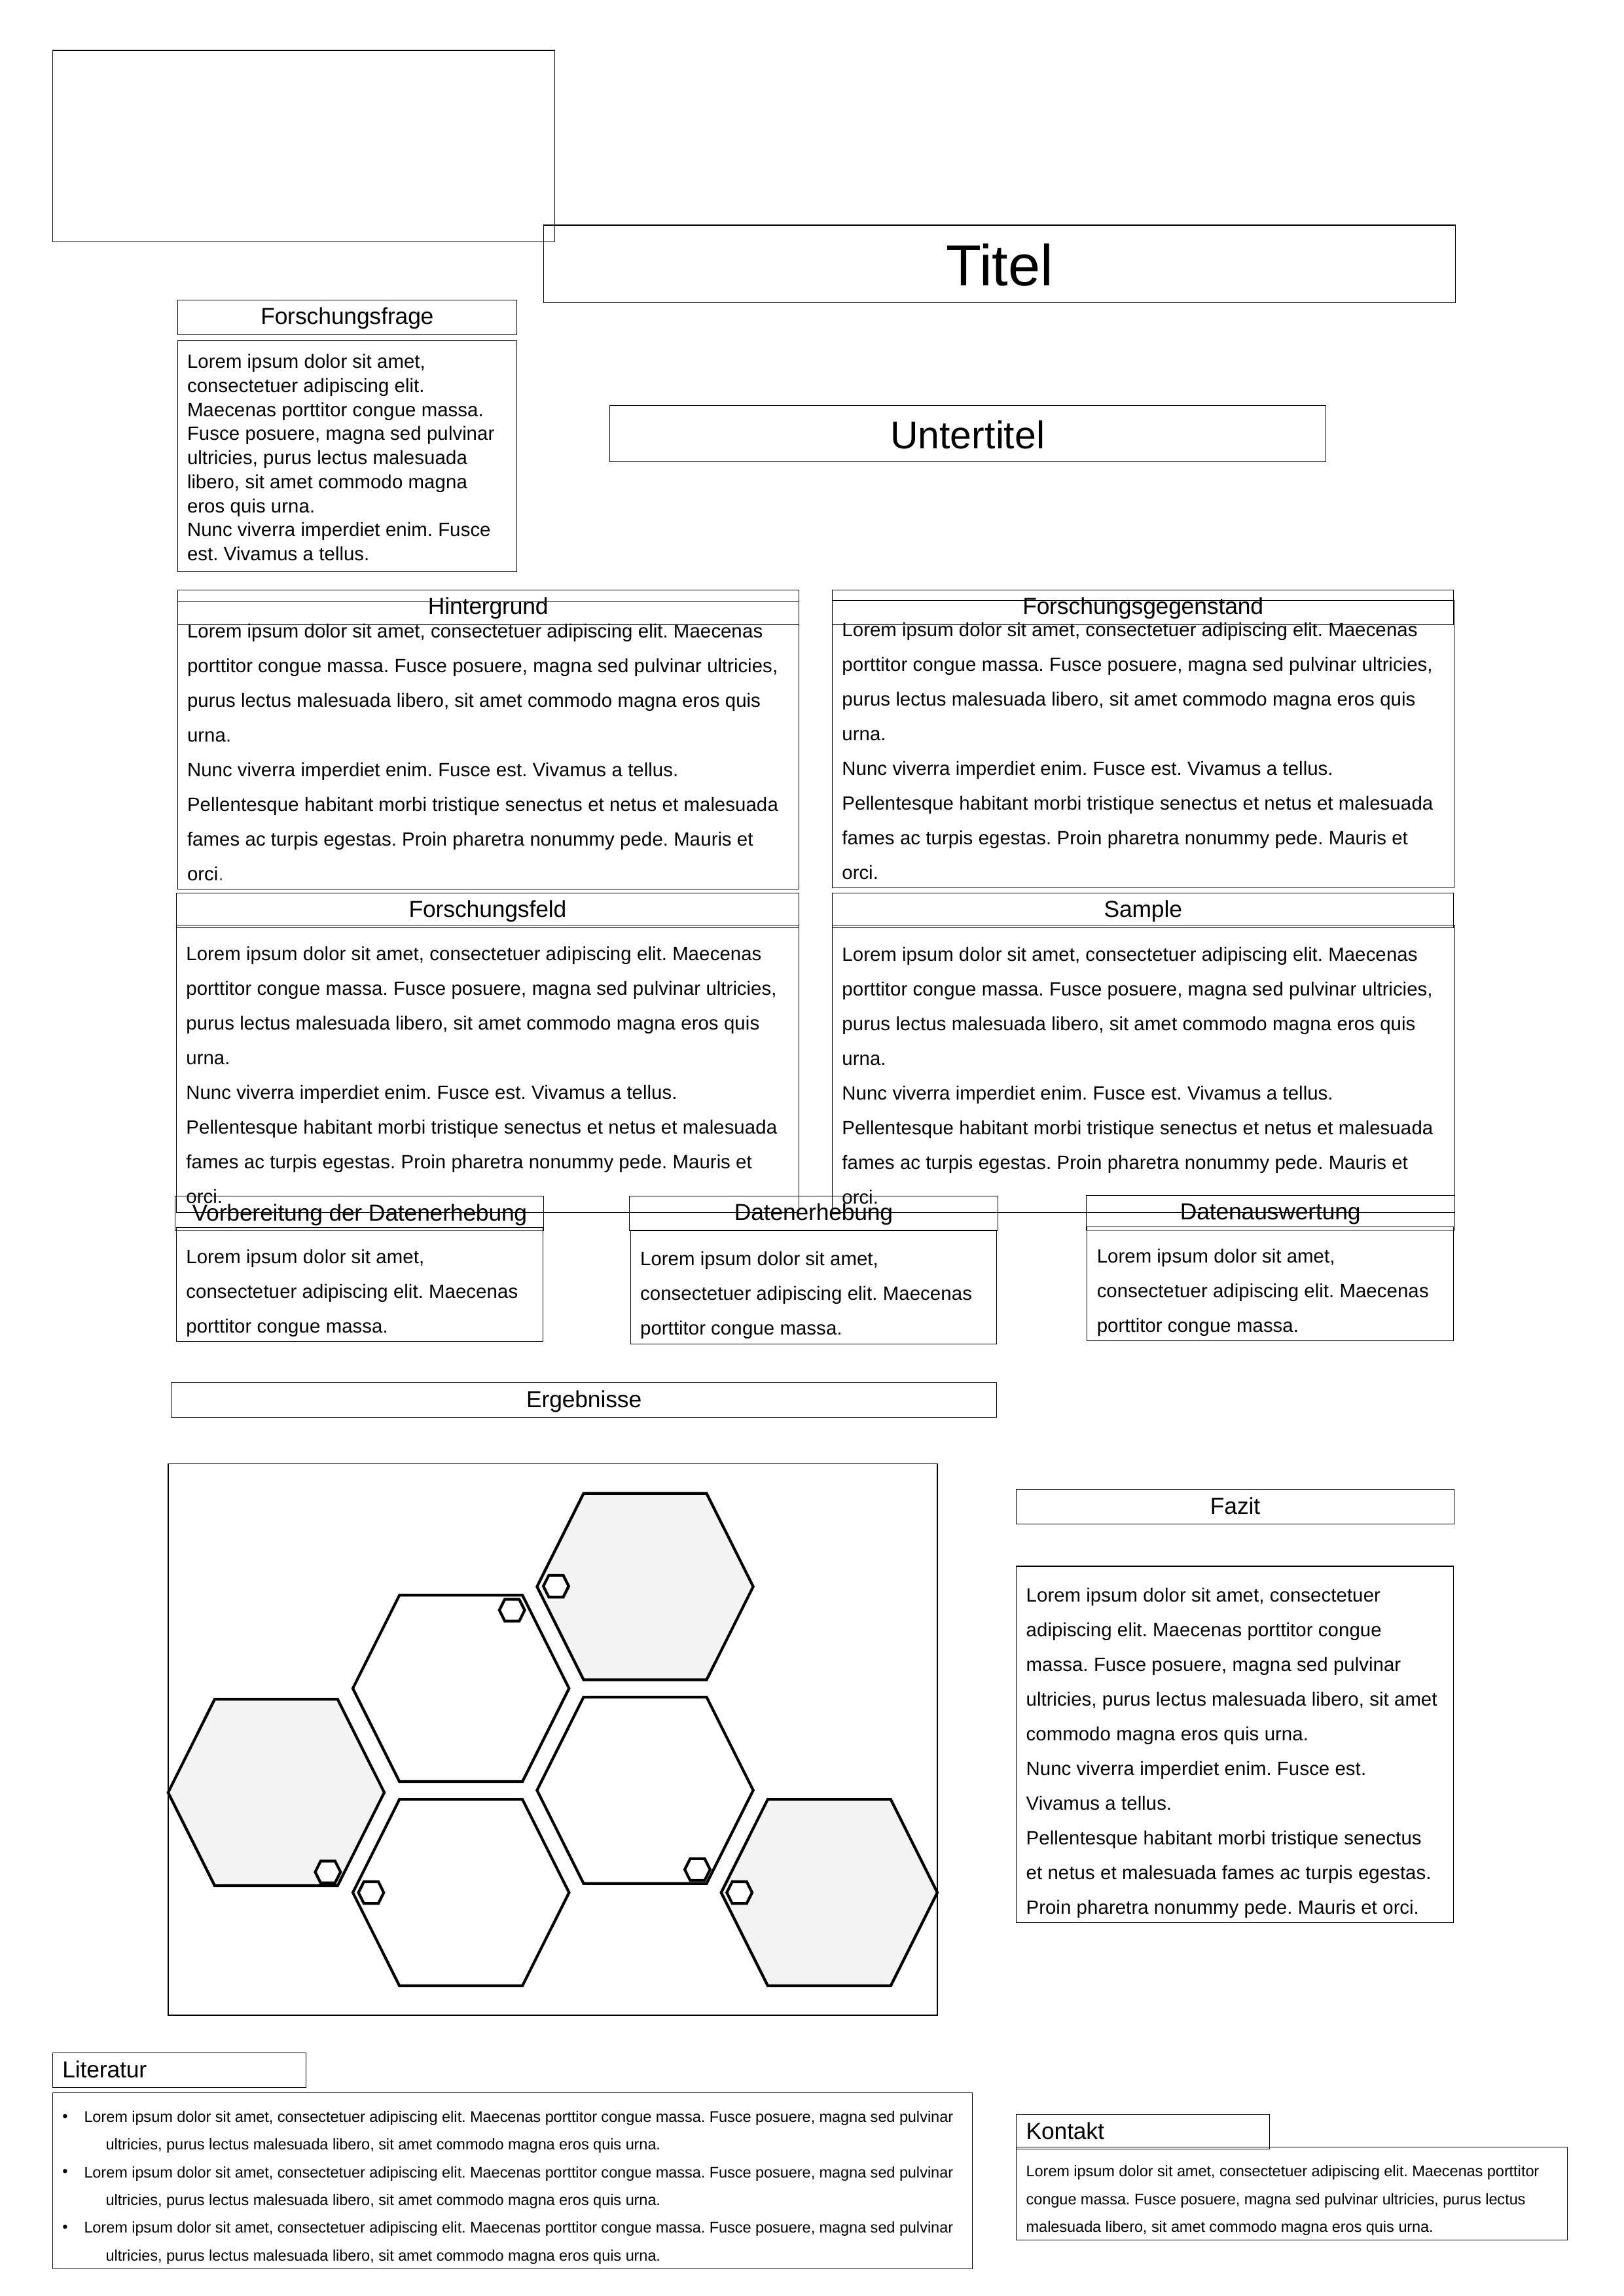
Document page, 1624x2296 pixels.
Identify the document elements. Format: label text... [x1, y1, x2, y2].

text_box Lorem ipsum dolor sit amet, consectetuer adipiscing elit. Maecenas porttitor congue massa. Fusce posuere, magna sed pulvinar ultricies, purus lectus malesuada libero, sit amet commodo magna eros quis urna. Nunc viverra imperdiet enim. Fusce est. Vivamus a tellus. Pellentesque habitant morbi tristique senectus et netus et malesuada fames ac turpis egestas. Proin pharetra nonummy pede. Mauris et orci. [177, 602, 799, 889]
text_box Titel [543, 224, 1456, 303]
text_box [353, 1595, 569, 1782]
text_box Lorem ipsum dolor sit amet, consectetuer adipiscing elit. Maecenas porttitor congue massa. [1087, 1227, 1454, 1338]
text_box Lorem ipsum dolor sit amet, consectetuer adipiscing elit. Maecenas porttitor congue massa. Fusce posuere, magna sed pulvinar ultricies, purus lectus malesuada libero, sit amet commodo magna eros quis urna. Nunc viverra imperdiet enim. Fusce est. Vivamus a tellus. [177, 340, 517, 572]
text_box Lorem ipsum dolor sit amet, consectetuer adipiscing elit. Maecenas porttitor congue massa. Fusce posuere, magna sed pulvinar ultricies, purus lectus malesuada libero, sit amet commodo magna eros quis urna. Nunc viverra imperdiet enim. Fusce est. Vivamus a tellus. Pellentesque habitant morbi tristique senectus et netus et malesuada fames ac turpis egestas. Proin pharetra nonummy pede. Mauris et orci. [832, 601, 1454, 888]
text_box Lorem ipsum dolor sit amet, consectetuer adipiscing elit. Maecenas porttitor congue massa. Fusce posuere, magna sed pulvinar ultricies, purus lectus malesuada libero, sit amet commodo magna eros quis urna. Nunc viverra imperdiet enim. Fusce est. Vivamus a tellus. Pellentesque habitant morbi tristique senectus et netus et malesuada fames ac turpis egestas. Proin pharetra nonummy pede. Mauris et orci. [176, 925, 799, 1211]
text_box Hintergrund [177, 590, 799, 601]
text_box Lorem ipsum dolor sit amet, consectetuer adipiscing elit. Maecenas porttitor congue massa. Fusce posuere, magna sed pulvinar ultricies, purus lectus malesuada libero, sit amet commodo magna eros quis urna. [1016, 2147, 1568, 2238]
text_box Datenerhebung [629, 1196, 998, 1231]
text_box Lorem ipsum dolor sit amet, consectetuer adipiscing elit. Maecenas porttitor congue massa. [630, 1230, 997, 1341]
text_box Untertitel [609, 405, 1326, 462]
text_box Sample [832, 893, 1454, 925]
text_box Vorbereitung der Datenerhebung [175, 1196, 544, 1231]
text_box Kontakt [1016, 2114, 1270, 2149]
text_box Literatur [52, 2053, 306, 2088]
text_box [721, 1799, 938, 1986]
text_box Lorem ipsum dolor sit amet, consectetuer adipiscing elit. Maecenas porttitor congue massa. Fusce posuere, magna sed pulvinar ultricies, purus lectus malesuada libero, sit amet commodo magna eros quis urna. Nunc viverra imperdiet enim. Fusce est. Vivamus a tellus. Pellentesque habitant morbi tristique senectus et netus et malesuada fames ac turpis egestas. Proin pharetra nonummy pede. Mauris et orci. [1016, 1566, 1454, 1922]
text_box [353, 1799, 569, 1986]
text_box Lorem ipsum dolor sit amet, consectetuer adipiscing elit. Maecenas porttitor congue massa. Fusce posuere, magna sed pulvinar ultricies, purus lectus malesuada libero, sit amet commodo magna eros quis urna. Lorem ipsum dolor sit amet, consectetuer adipiscing elit. Maecenas porttitor congue massa. Fusce posuere, magna sed pulvinar ultricies, purus lectus malesuada libero, sit amet commodo magna eros quis urna. Lorem ipsum dolor sit amet, consectetuer adipiscing elit. Maecenas porttitor congue massa. Fusce posuere, magna sed pulvinar ultricies, purus lectus malesuada libero, sit amet commodo magna eros quis urna. [52, 2092, 973, 2267]
text_box Fazit [1016, 1489, 1454, 1524]
text_box Forschungsfeld [176, 893, 799, 925]
text_box Datenauswertung [1086, 1213, 1455, 1230]
text_box Lorem ipsum dolor sit amet, consectetuer adipiscing elit. Maecenas porttitor congue massa. Fusce posuere, magna sed pulvinar ultricies, purus lectus malesuada libero, sit amet commodo magna eros quis urna. Nunc viverra imperdiet enim. Fusce est. Vivamus a tellus. Pellentesque habitant morbi tristique senectus et netus et malesuada fames ac turpis egestas. Proin pharetra nonummy pede. Mauris et orci. [832, 925, 1455, 1211]
text_box [168, 1699, 385, 1886]
text_box Lorem ipsum dolor sit amet, consectetuer adipiscing elit. Maecenas porttitor congue massa. [176, 1227, 543, 1338]
text_box Titel [543, 224, 554, 242]
text_box Ergebnisse [171, 1382, 997, 1418]
text_box [537, 1696, 753, 1884]
text_box [537, 1493, 753, 1680]
text_box Forschungsgegenstand [832, 590, 1454, 600]
text_box Forschungsfrage [177, 300, 517, 335]
